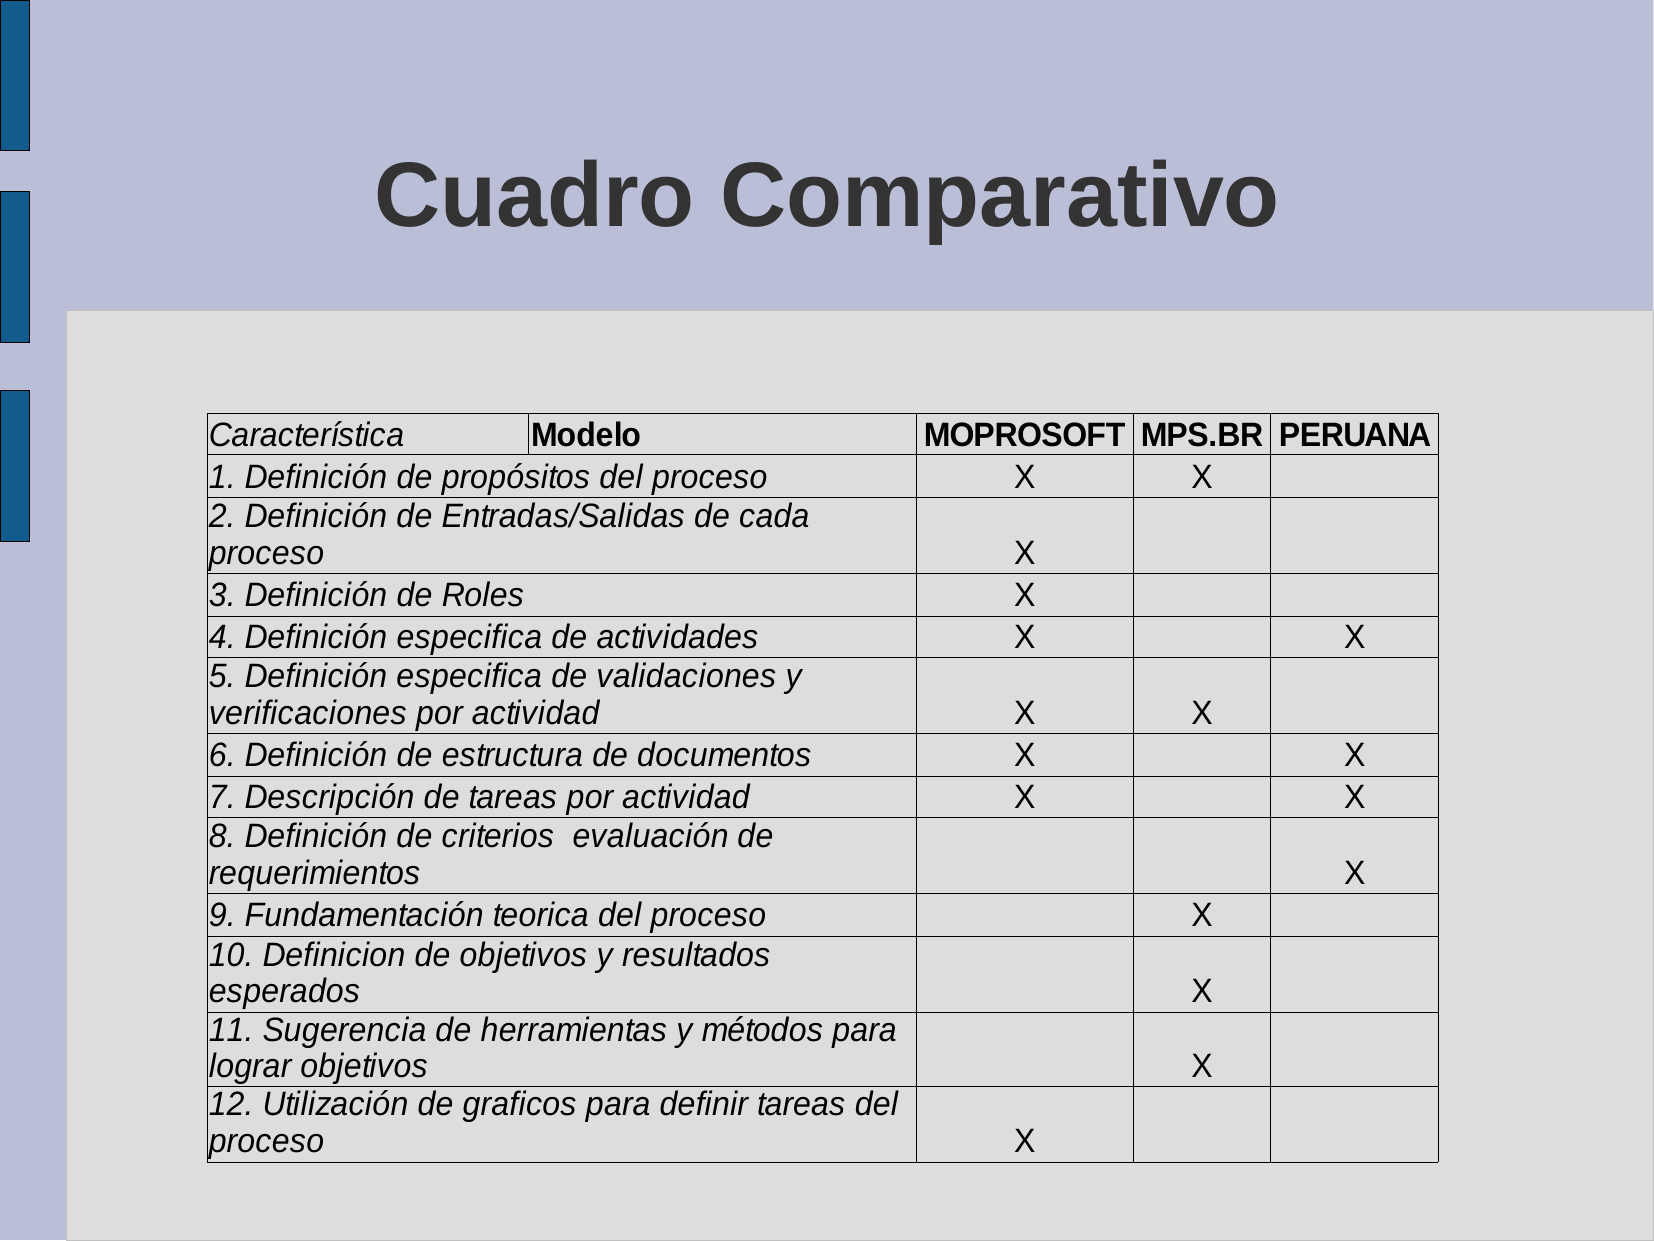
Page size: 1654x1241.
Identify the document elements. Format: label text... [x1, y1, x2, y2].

title Cuadro Comparativo [121, 91, 1534, 299]
chart [206, 413, 1569, 1191]
